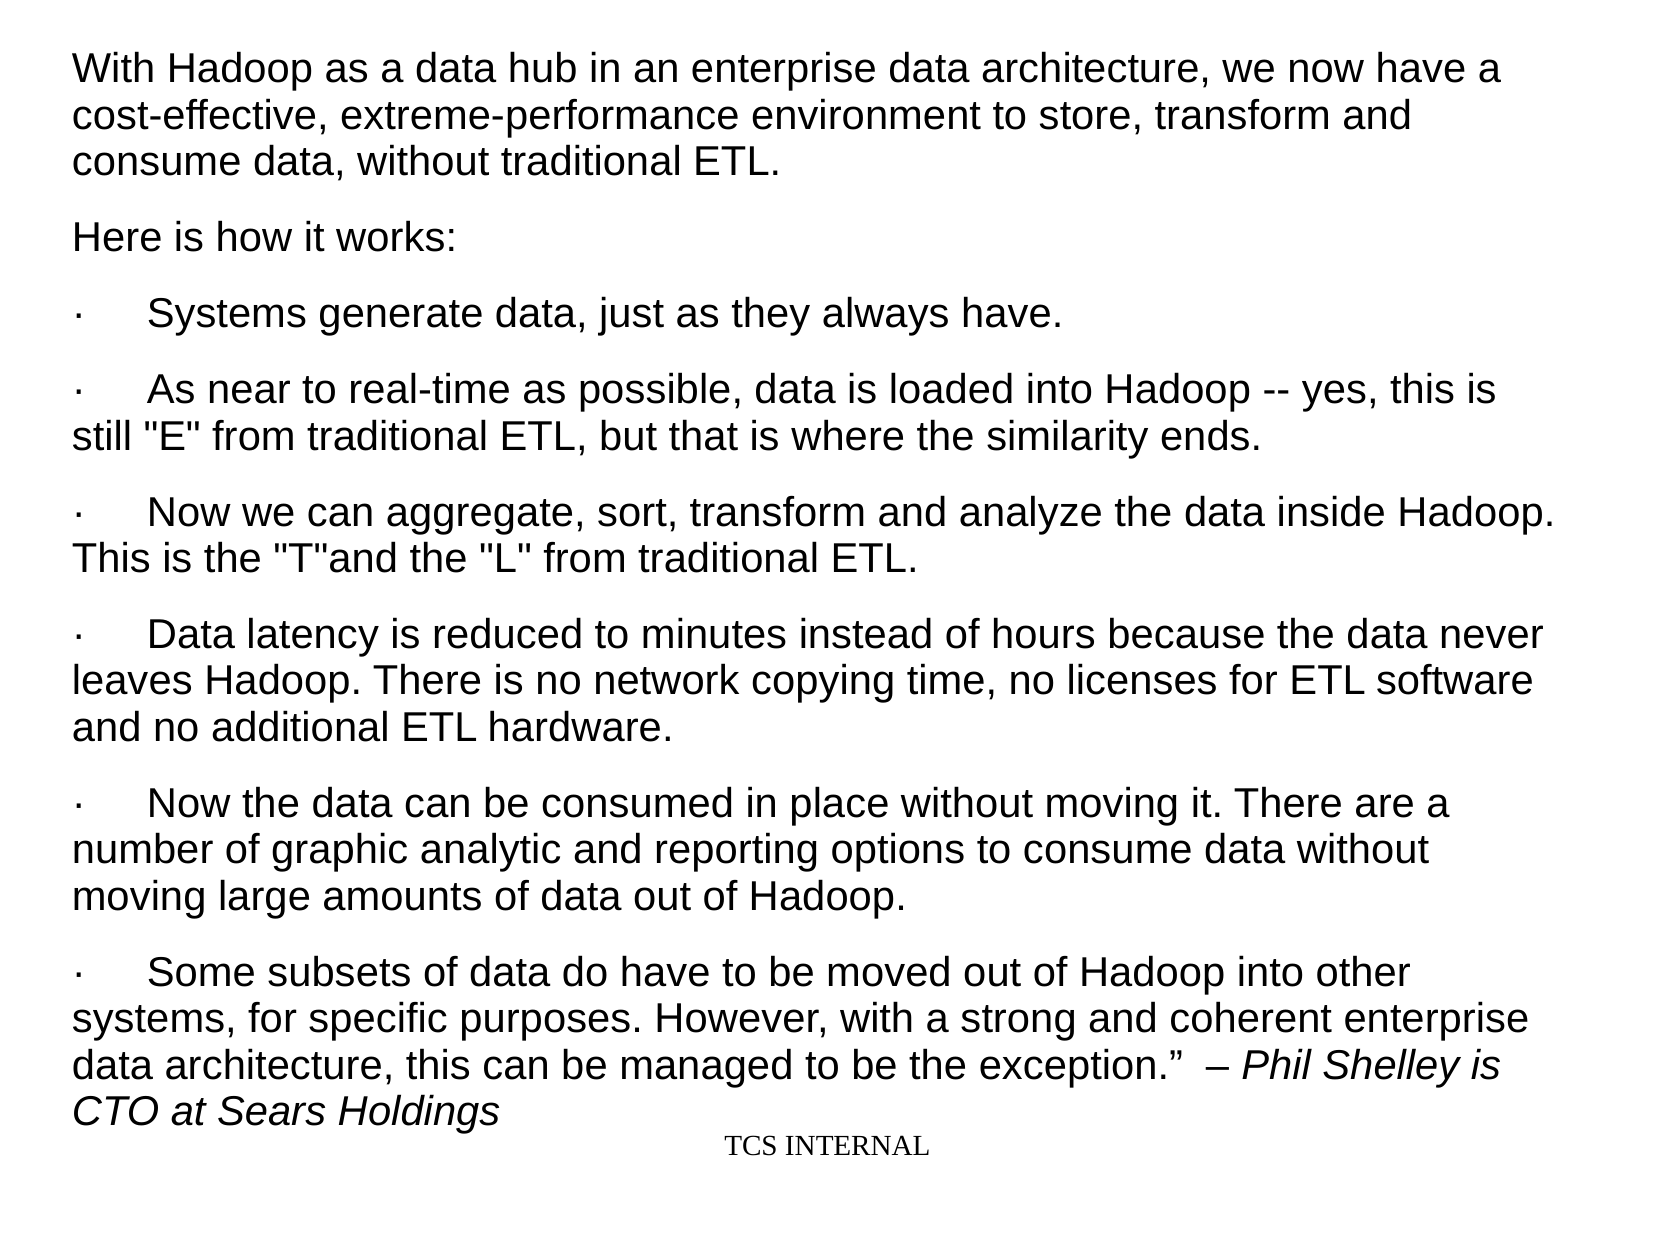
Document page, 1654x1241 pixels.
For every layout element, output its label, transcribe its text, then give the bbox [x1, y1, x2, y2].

list With Hadoop as a data hub in an enterprise data architecture, we now have a cost-effective, extreme-performance environment to store, transform and consume data, without traditional ETL. Here is how it works: · Systems generate data, just as they always have. · As near to real-time as possible, data is loaded into Hadoop -- yes, this is still "E" from traditional ETL, but that is where the similarity ends. · Now we can aggregate, sort, transform and analyze the data inside Hadoop. This is the "T"and the "L" from traditional ETL. · Data latency is reduced to minutes instead of hours because the data never leaves Hadoop. There is no network copying time, no licenses for ETL software and no additional ETL hardware. · Now the data can be consumed in place without moving it. There are a number of graphic analytic and reporting options to consume data without moving large amounts of data out of Hadoop. · Some subsets of data do have to be moved out of Hadoop into other systems, for specific purposes. However, with a strong and coherent enterprise data architecture, this can be managed to be the exception.” – Phil Shelley is CTO at Sears Holdings [71, 45, 1561, 1140]
